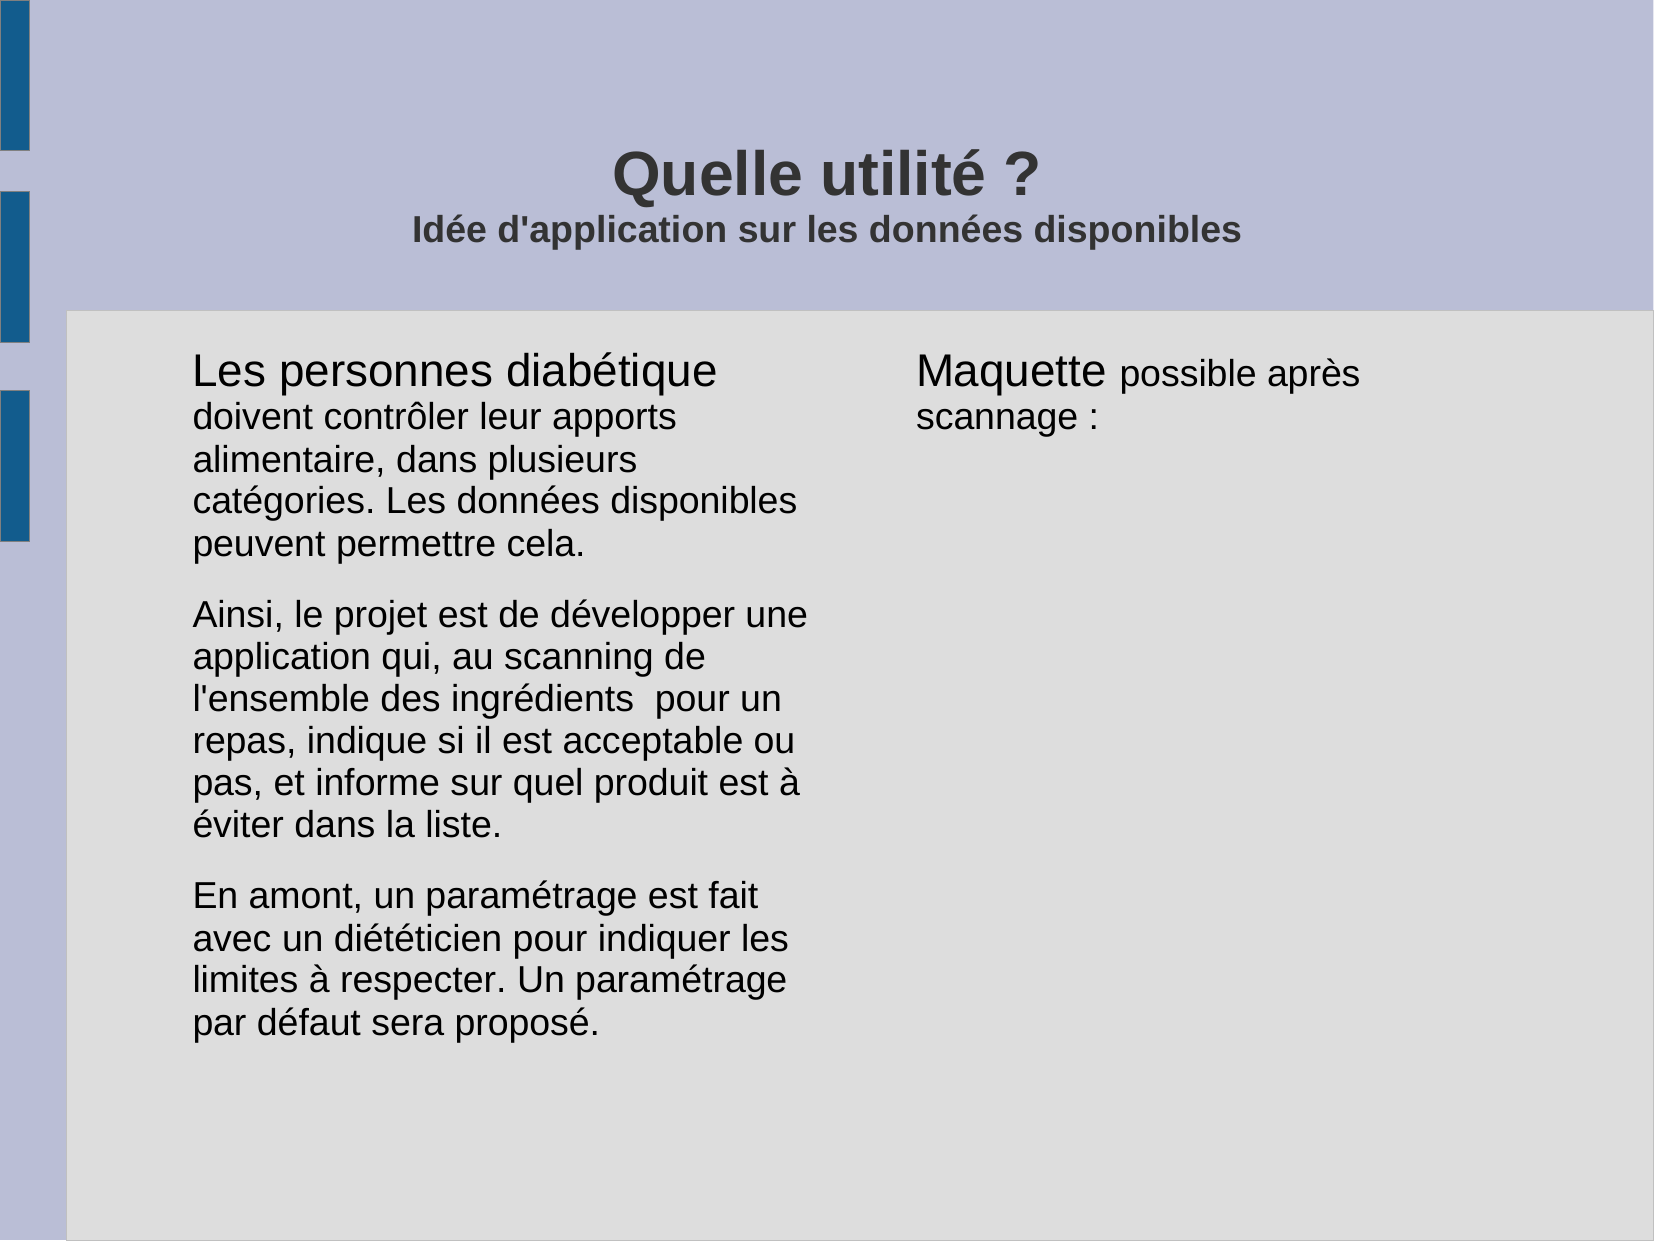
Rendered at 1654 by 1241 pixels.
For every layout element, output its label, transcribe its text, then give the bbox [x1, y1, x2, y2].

title Quelle utilité ? Idée d'application sur les données disponibles [121, 91, 1534, 299]
list Maquette possible après scannage : [845, 344, 1535, 1127]
list Les personnes diabétique doivent contrôler leur apports alimentaire, dans plusieurs catégories. Les données disponibles peuvent permettre cela. Ainsi, le projet est de développer une application qui, au scanning de l'ensemble des ingrédients pour un repas, indique si il est acceptable ou pas, et informe sur quel produit est à éviter dans la liste. En amont, un paramétrage est fait avec un diététicien pour indiquer les limites à respecter. Un paramétrage par défaut sera proposé. [121, 344, 811, 1127]
